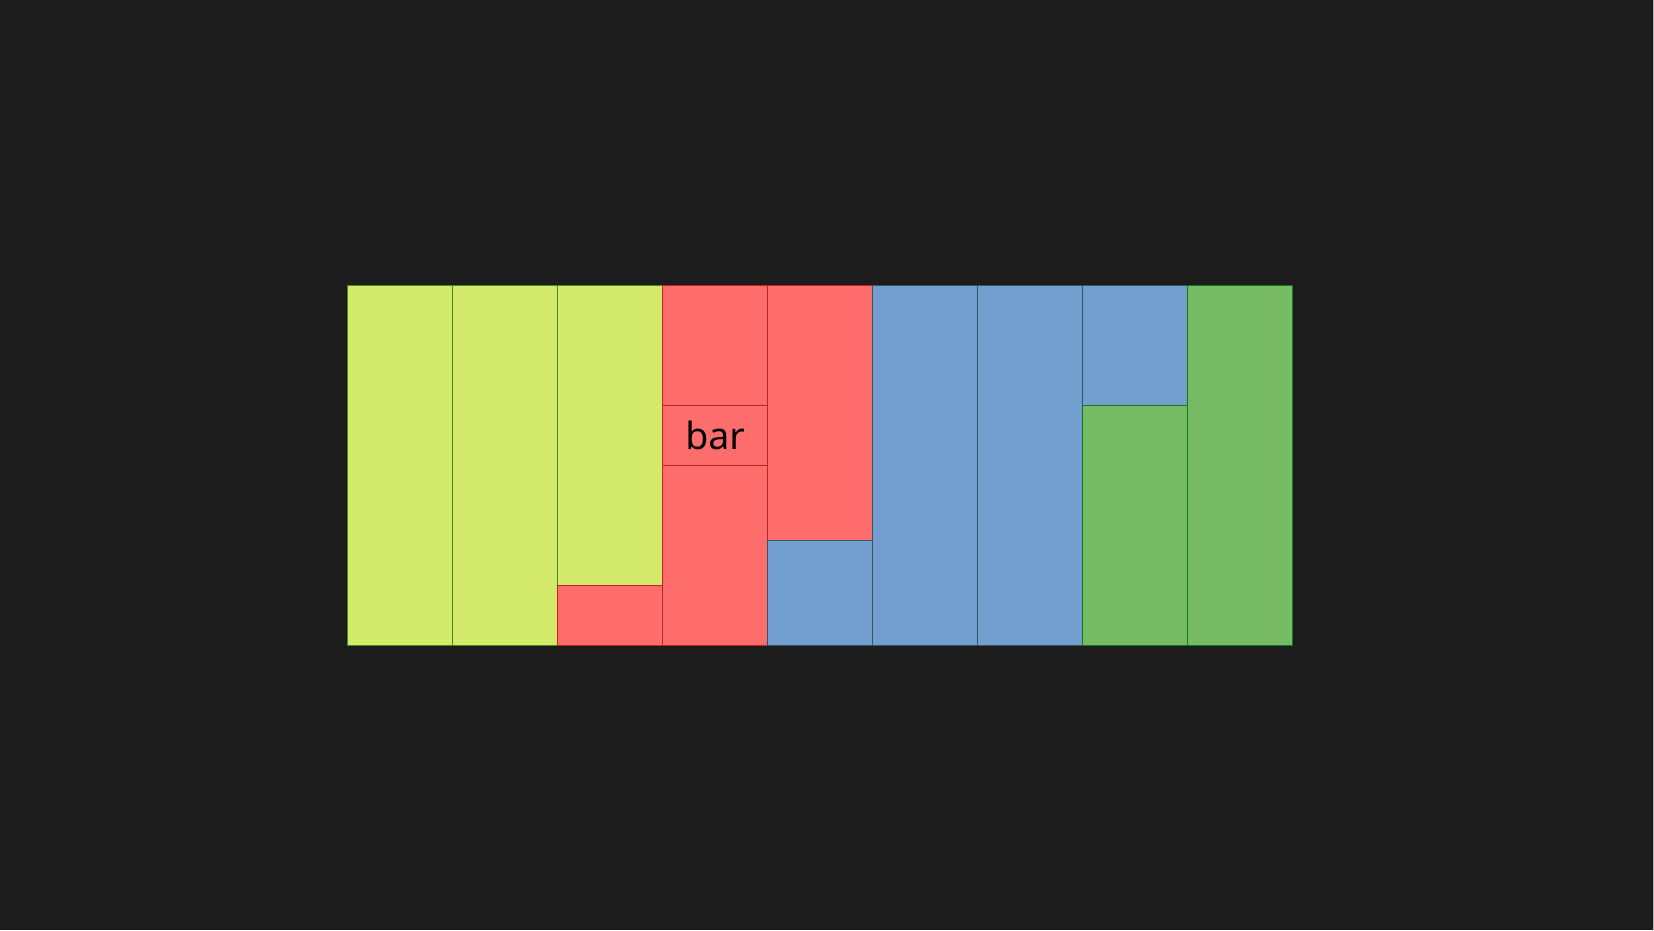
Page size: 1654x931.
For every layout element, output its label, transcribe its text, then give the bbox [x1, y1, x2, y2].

text_box bar [662, 405, 768, 466]
text_box [347, 285, 1293, 646]
